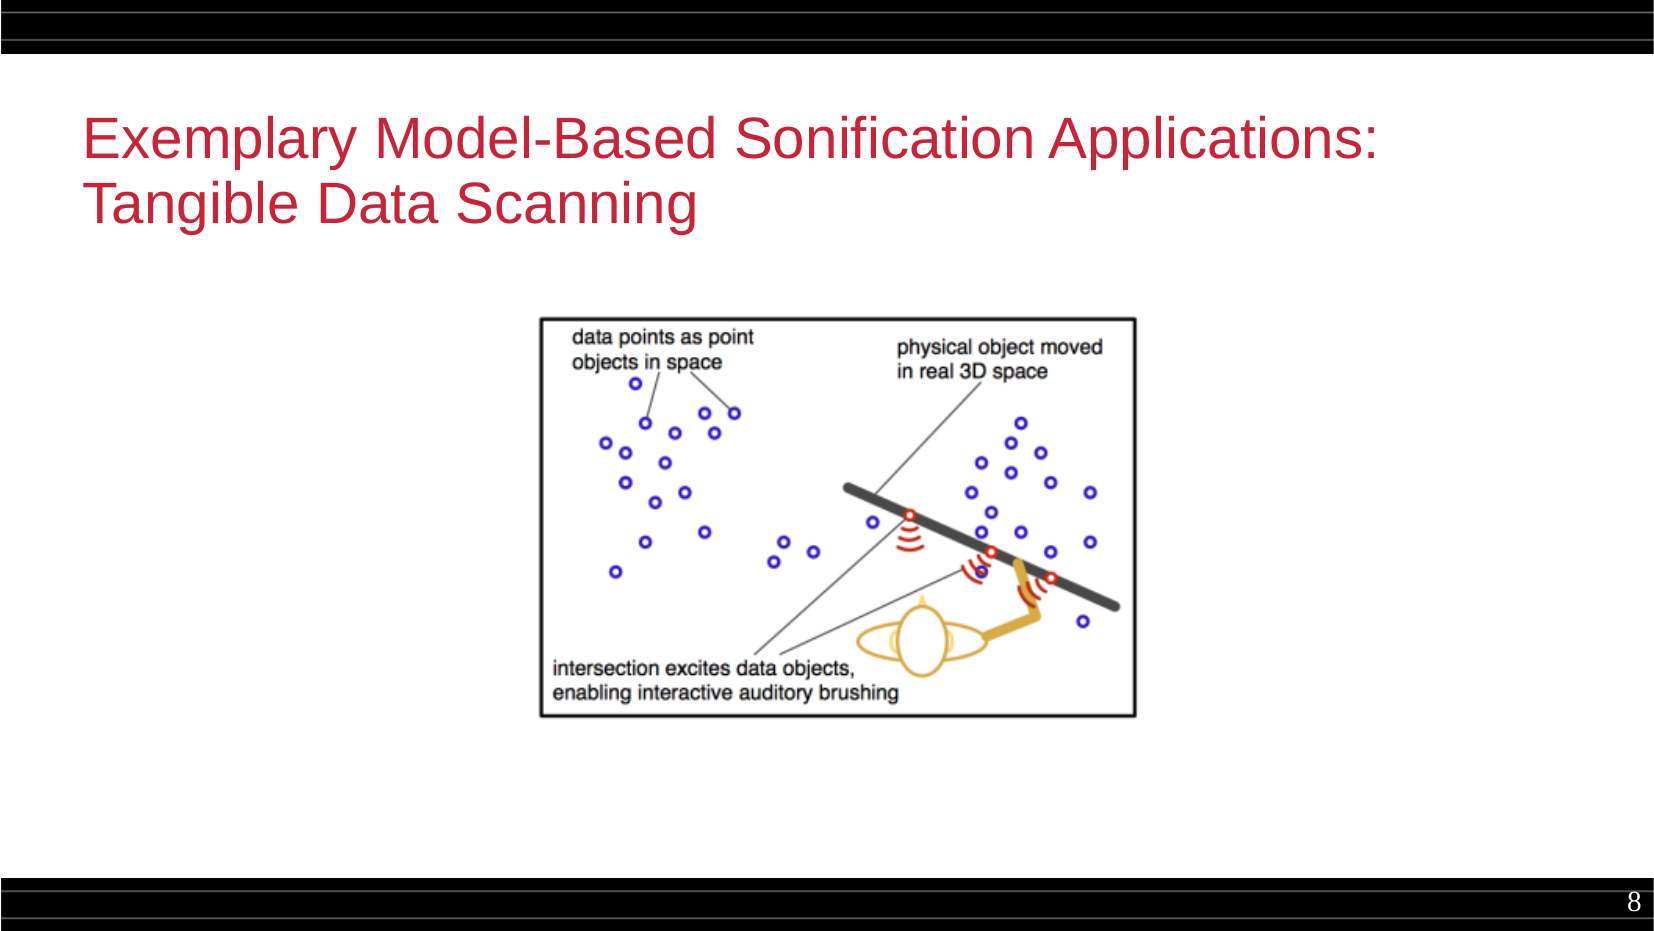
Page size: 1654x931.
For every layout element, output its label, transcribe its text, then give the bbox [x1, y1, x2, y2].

title Exemplary Model-Based Sonification Applications: Tangible Data Scanning [82, 92, 1571, 249]
picture [486, 284, 1176, 757]
picture [1, 0, 1654, 54]
picture [1, 878, 1654, 931]
